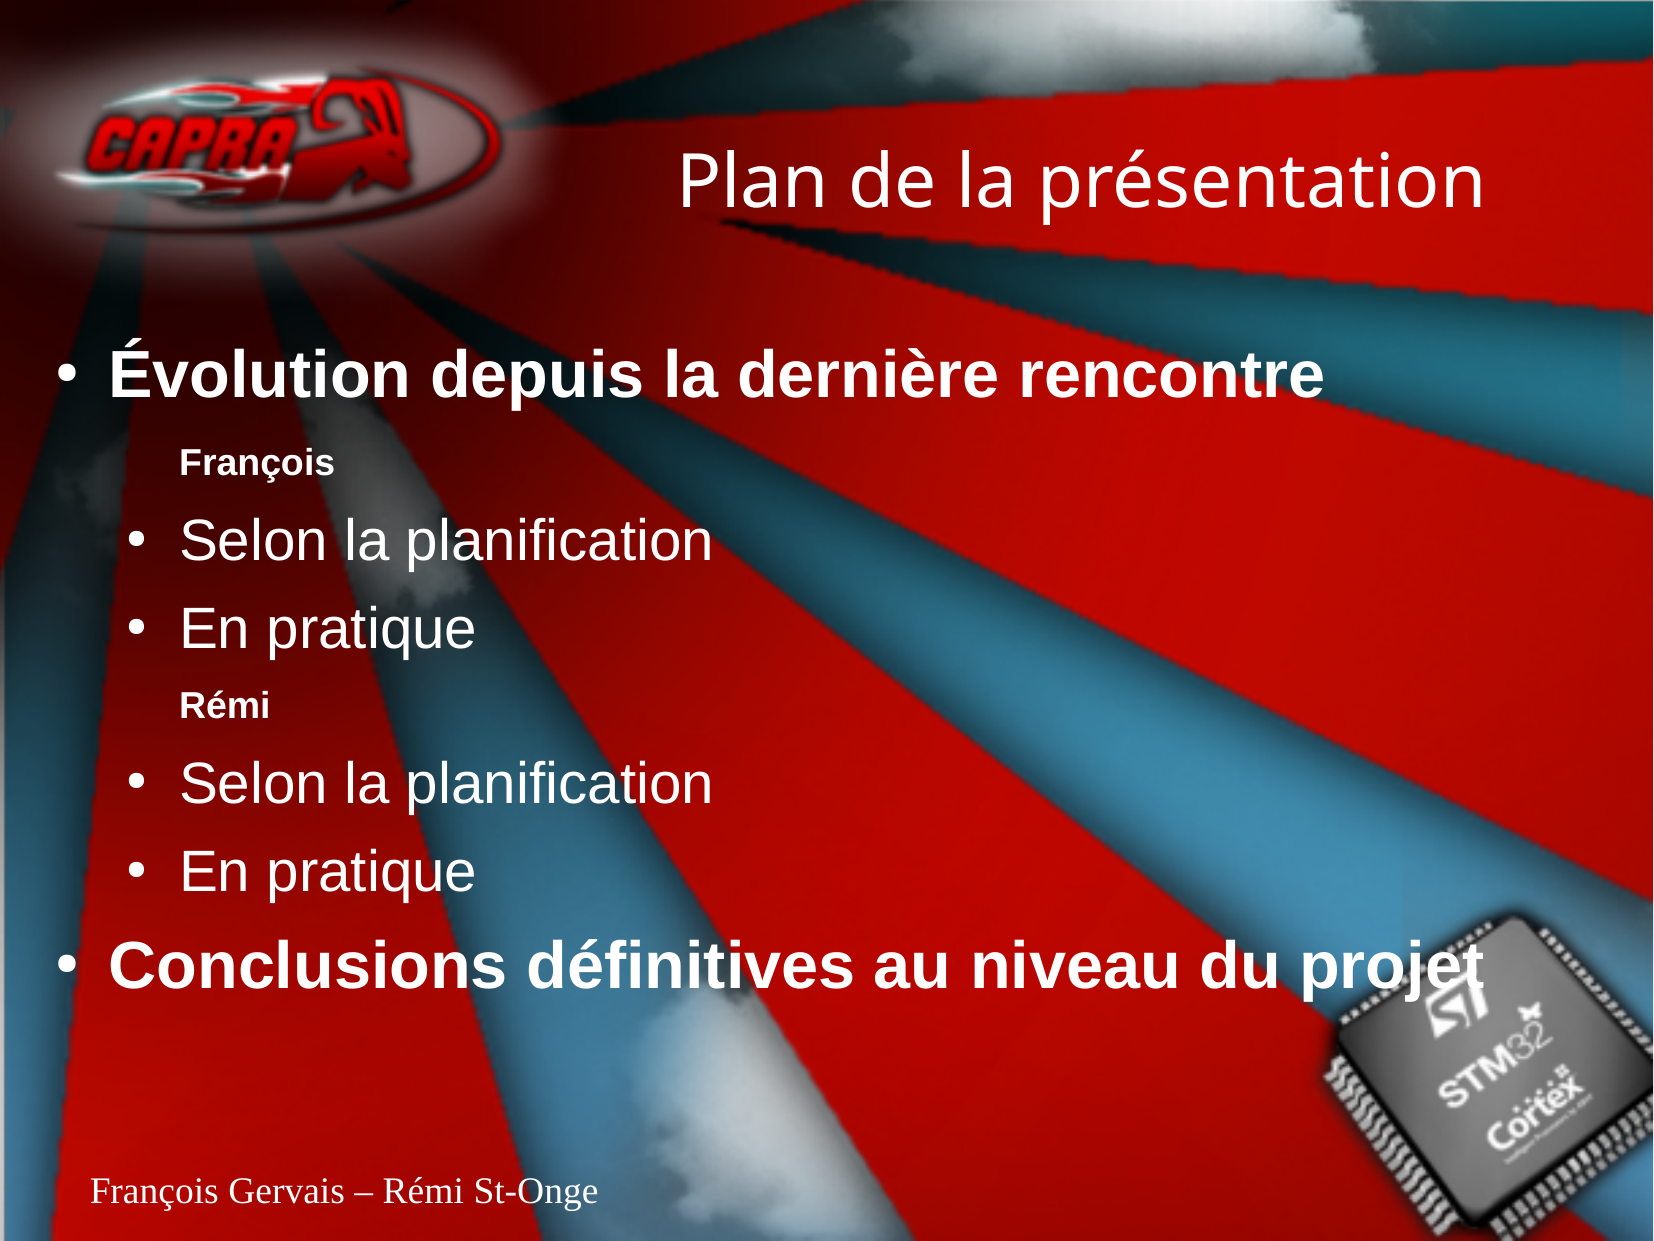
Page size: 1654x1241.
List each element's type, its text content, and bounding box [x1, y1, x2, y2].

title Plan de la présentation [337, 75, 1653, 283]
picture [0, 0, 1654, 1241]
text_box François Gervais – Rémi St-Onge [75, 1162, 614, 1220]
list Évolution depuis la dernière rencontre François Selon la planification En pratique Rémi Selon la planification En pratique Conclusions définitives au niveau du projet [37, 337, 1526, 1157]
